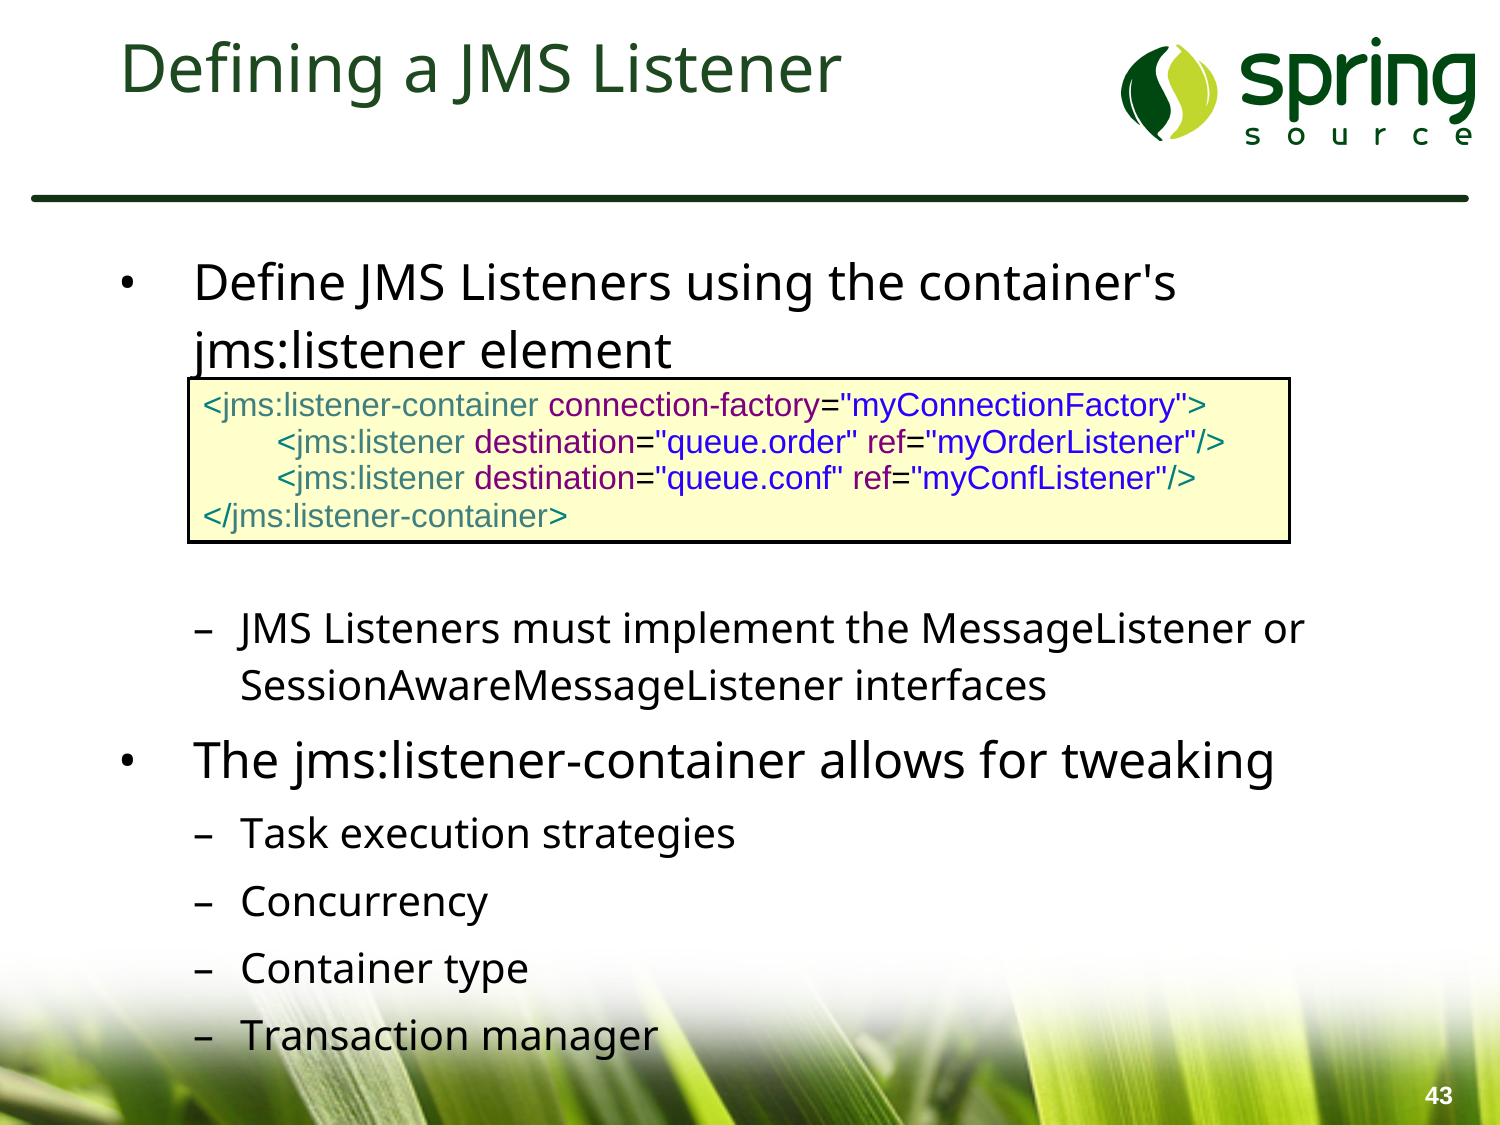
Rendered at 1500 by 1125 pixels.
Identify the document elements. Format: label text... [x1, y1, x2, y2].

picture [0, 944, 1500, 1125]
list Define JMS Listeners using the container's jms:listener element JMS Listeners must implement the MessageListener or SessionAwareMessageListener interfaces The jms:listener-container allows for tweaking Task execution strategies Concurrency Container type Transaction manager [103, 239, 1394, 989]
picture [1137, 37, 1475, 145]
title Defining a JMS Listener [104, 14, 1137, 177]
